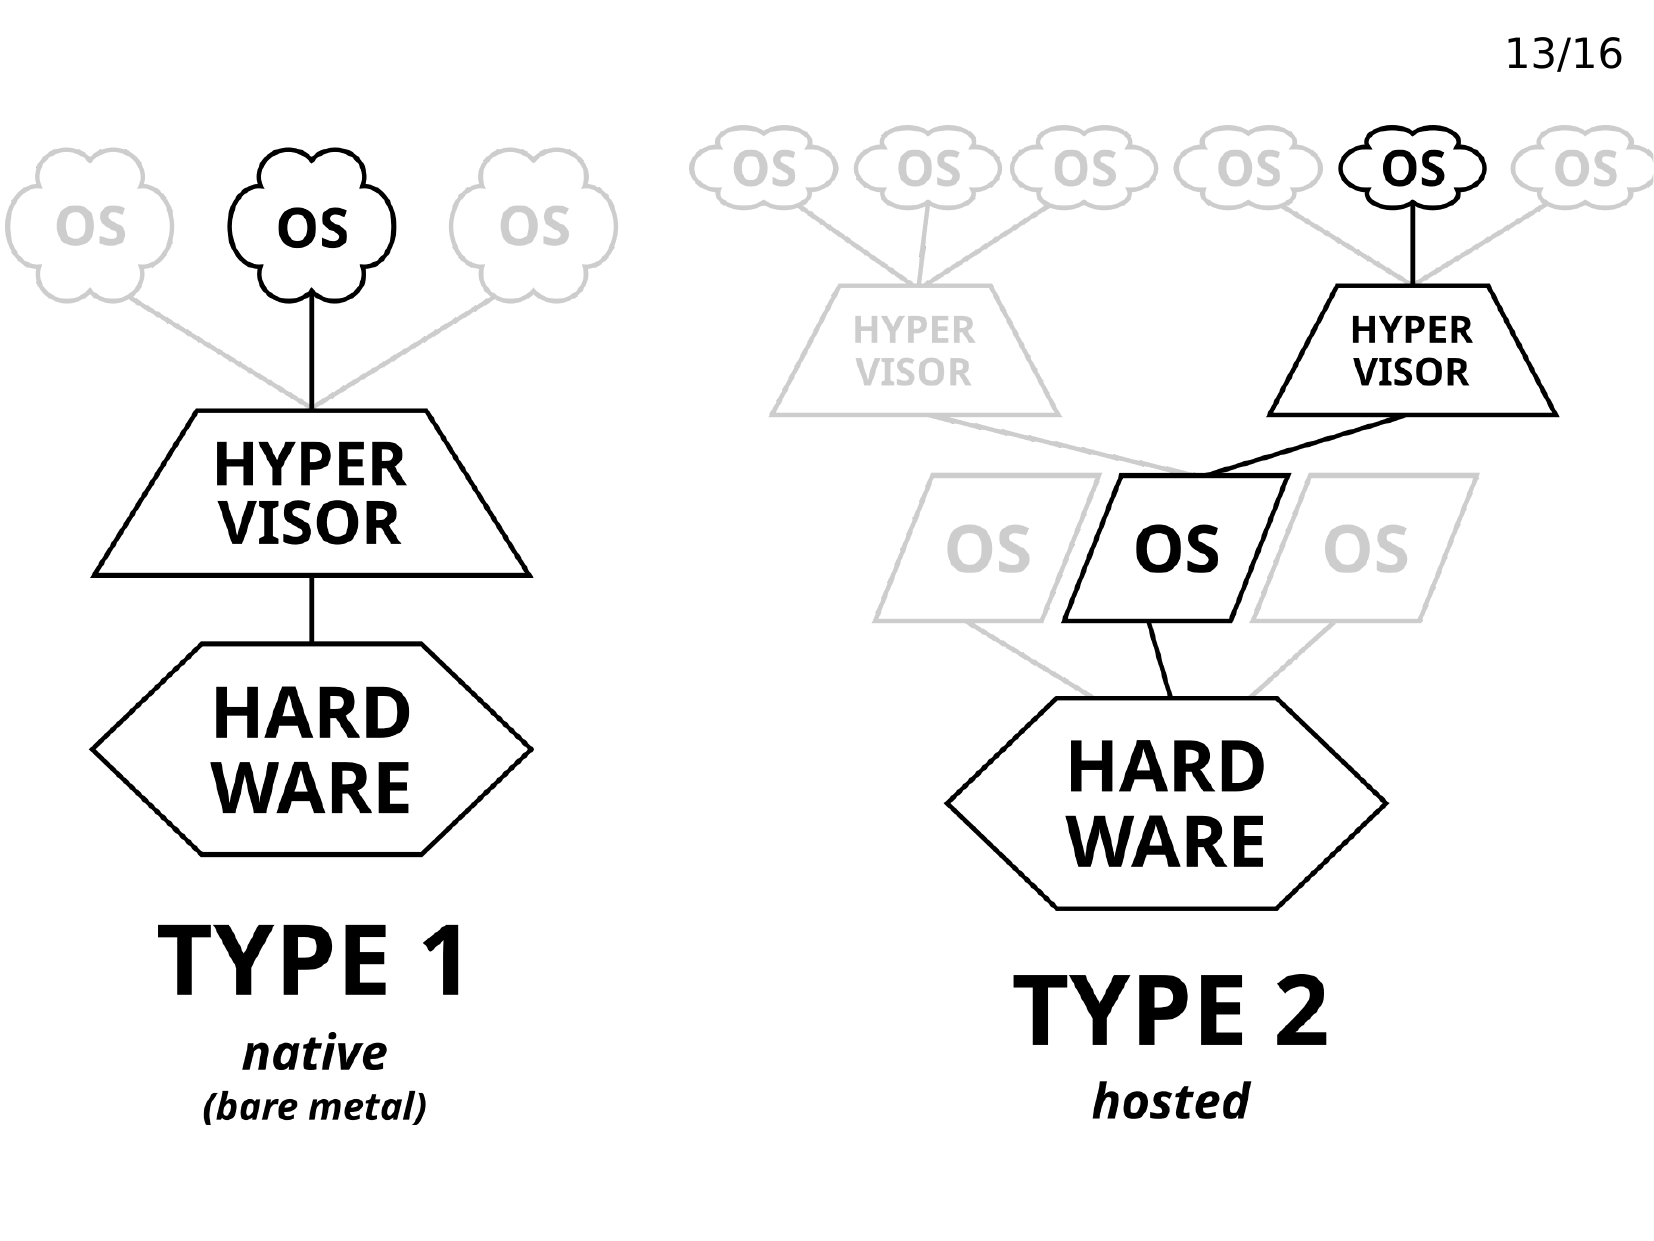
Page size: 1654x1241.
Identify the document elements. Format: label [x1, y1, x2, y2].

picture [5, 125, 1654, 1125]
